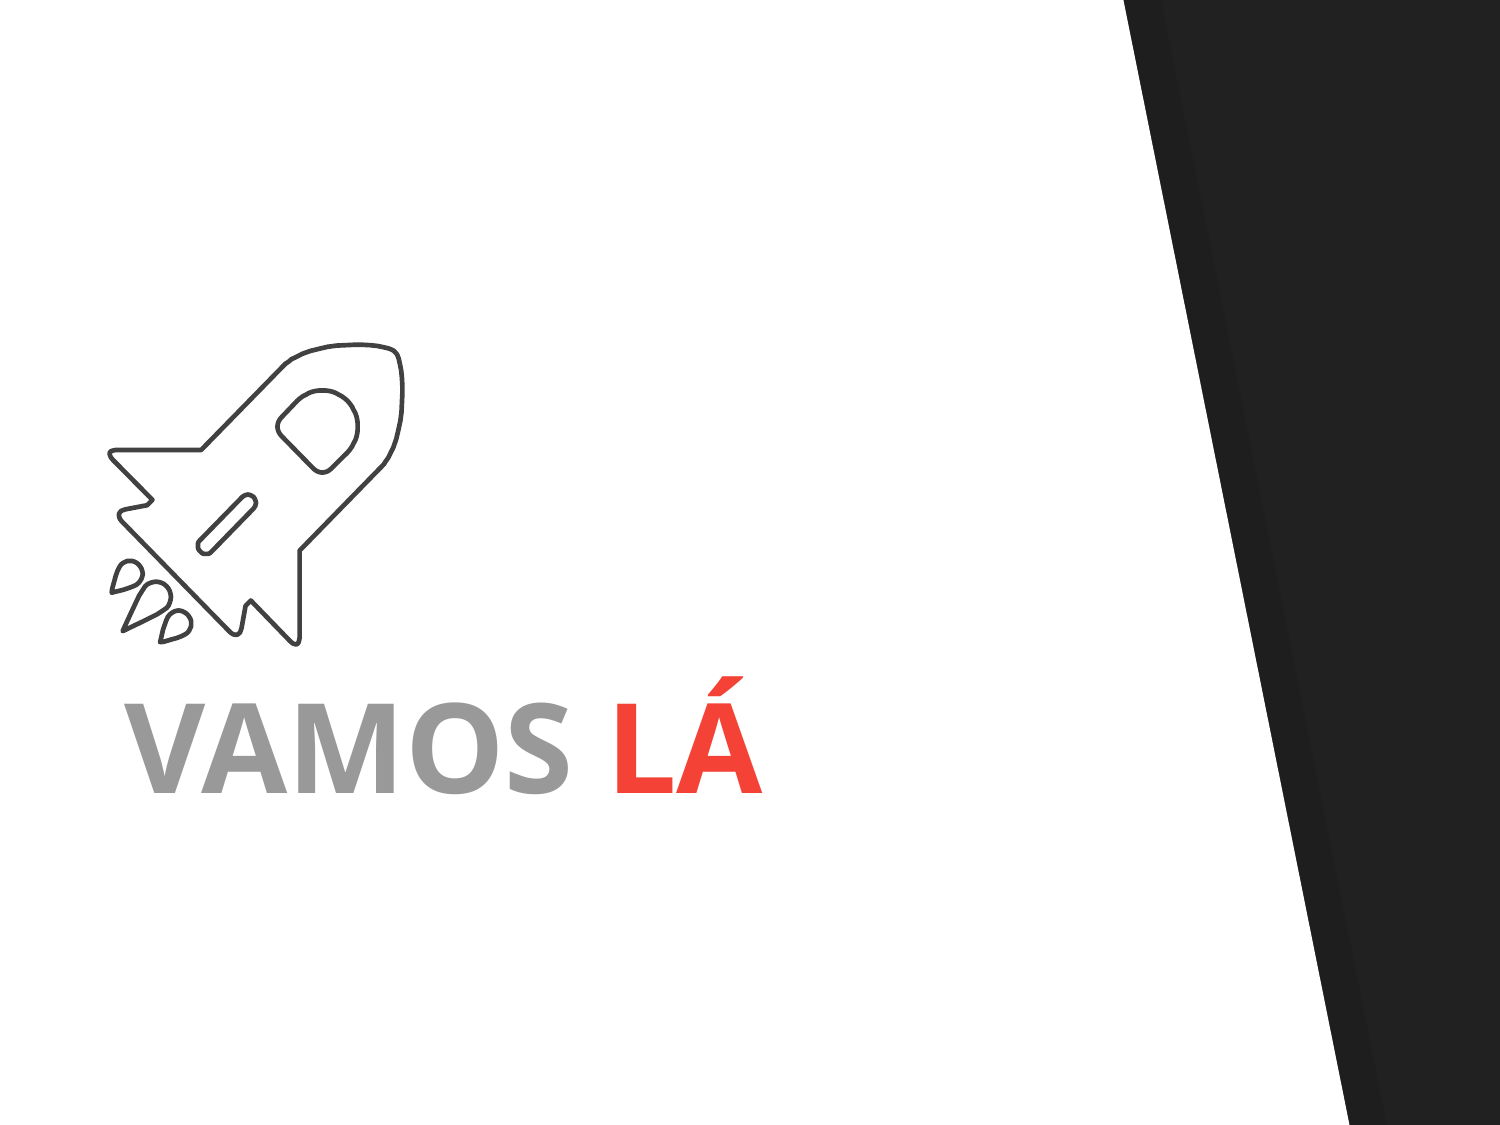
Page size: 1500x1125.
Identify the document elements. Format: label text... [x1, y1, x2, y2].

title VAMOS LÁ [183, 579, 297, 641]
title VAMOS LÁ [129, 585, 168, 625]
title VAMOS LÁ [109, 579, 1107, 834]
title VAMOS LÁ [115, 579, 137, 589]
